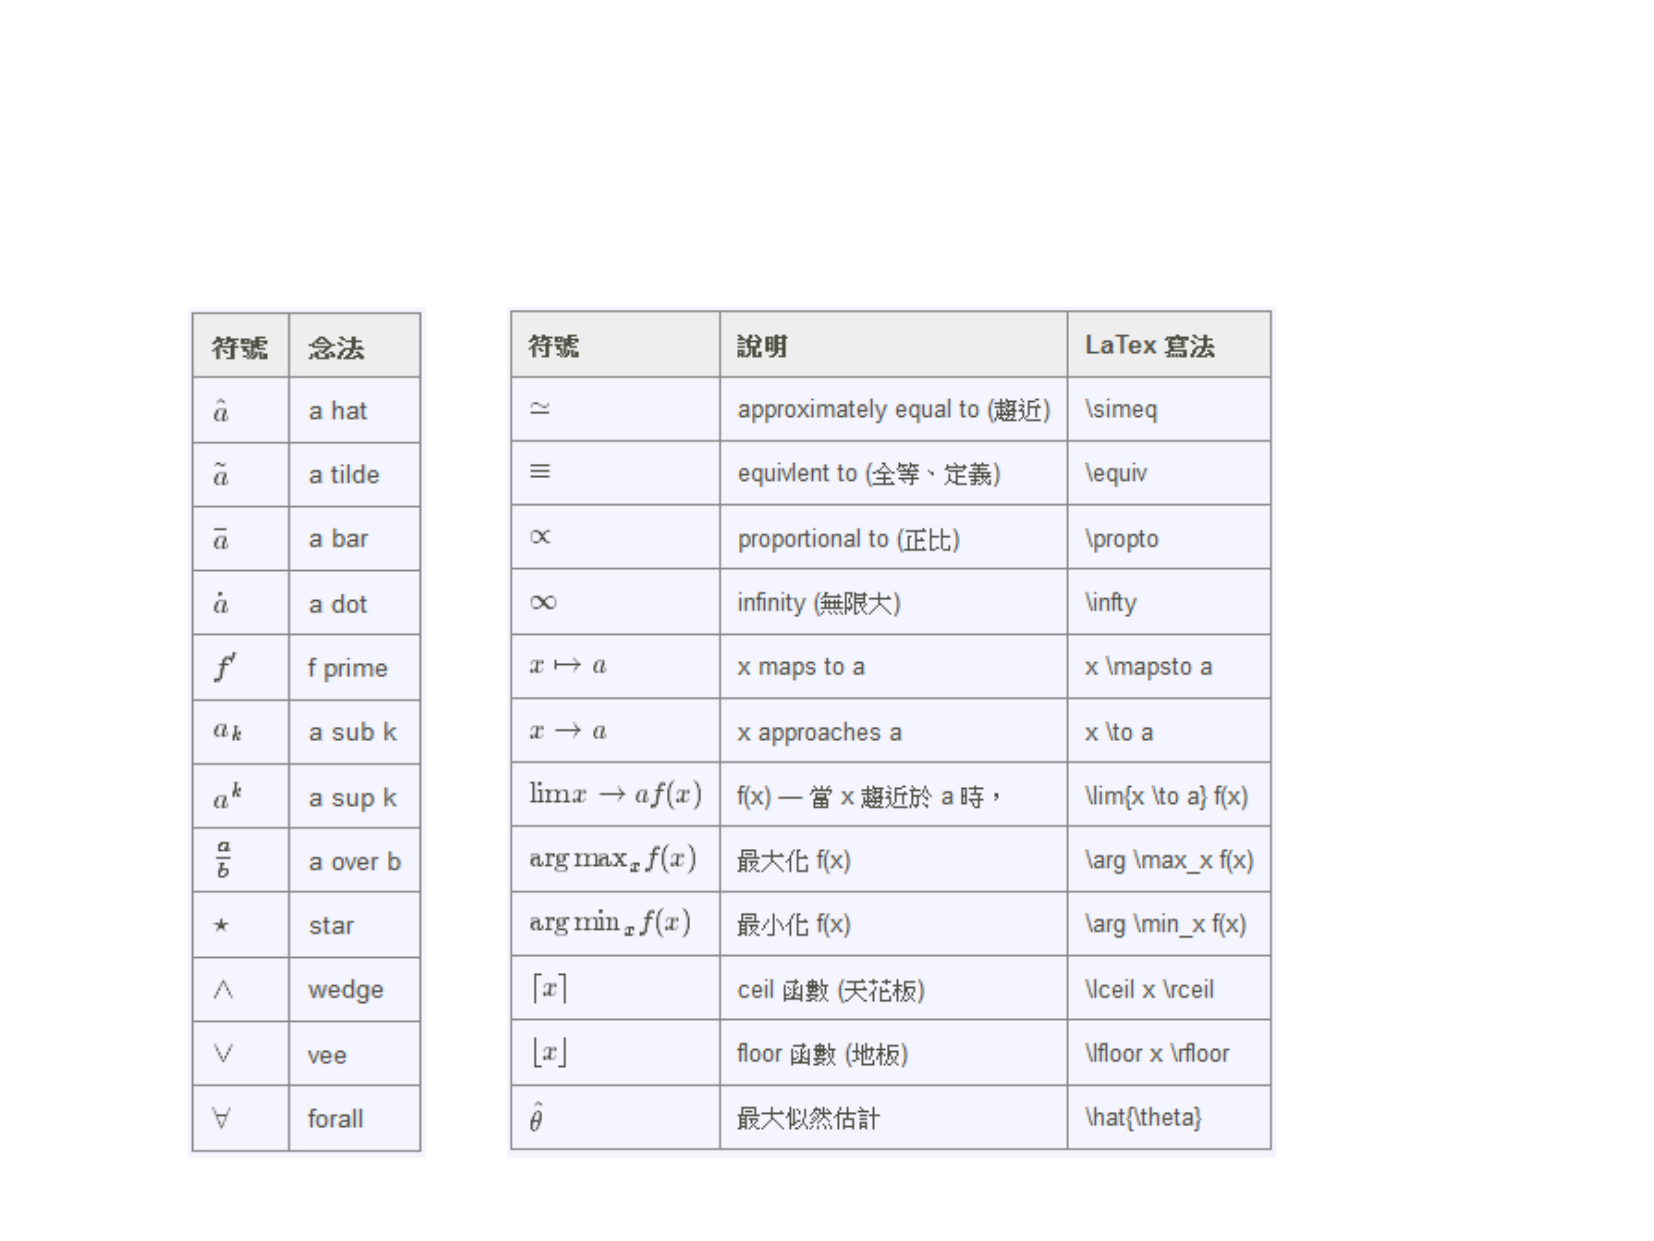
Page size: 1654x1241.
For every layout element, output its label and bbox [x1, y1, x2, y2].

picture [188, 307, 426, 1158]
picture [507, 307, 1276, 1158]
